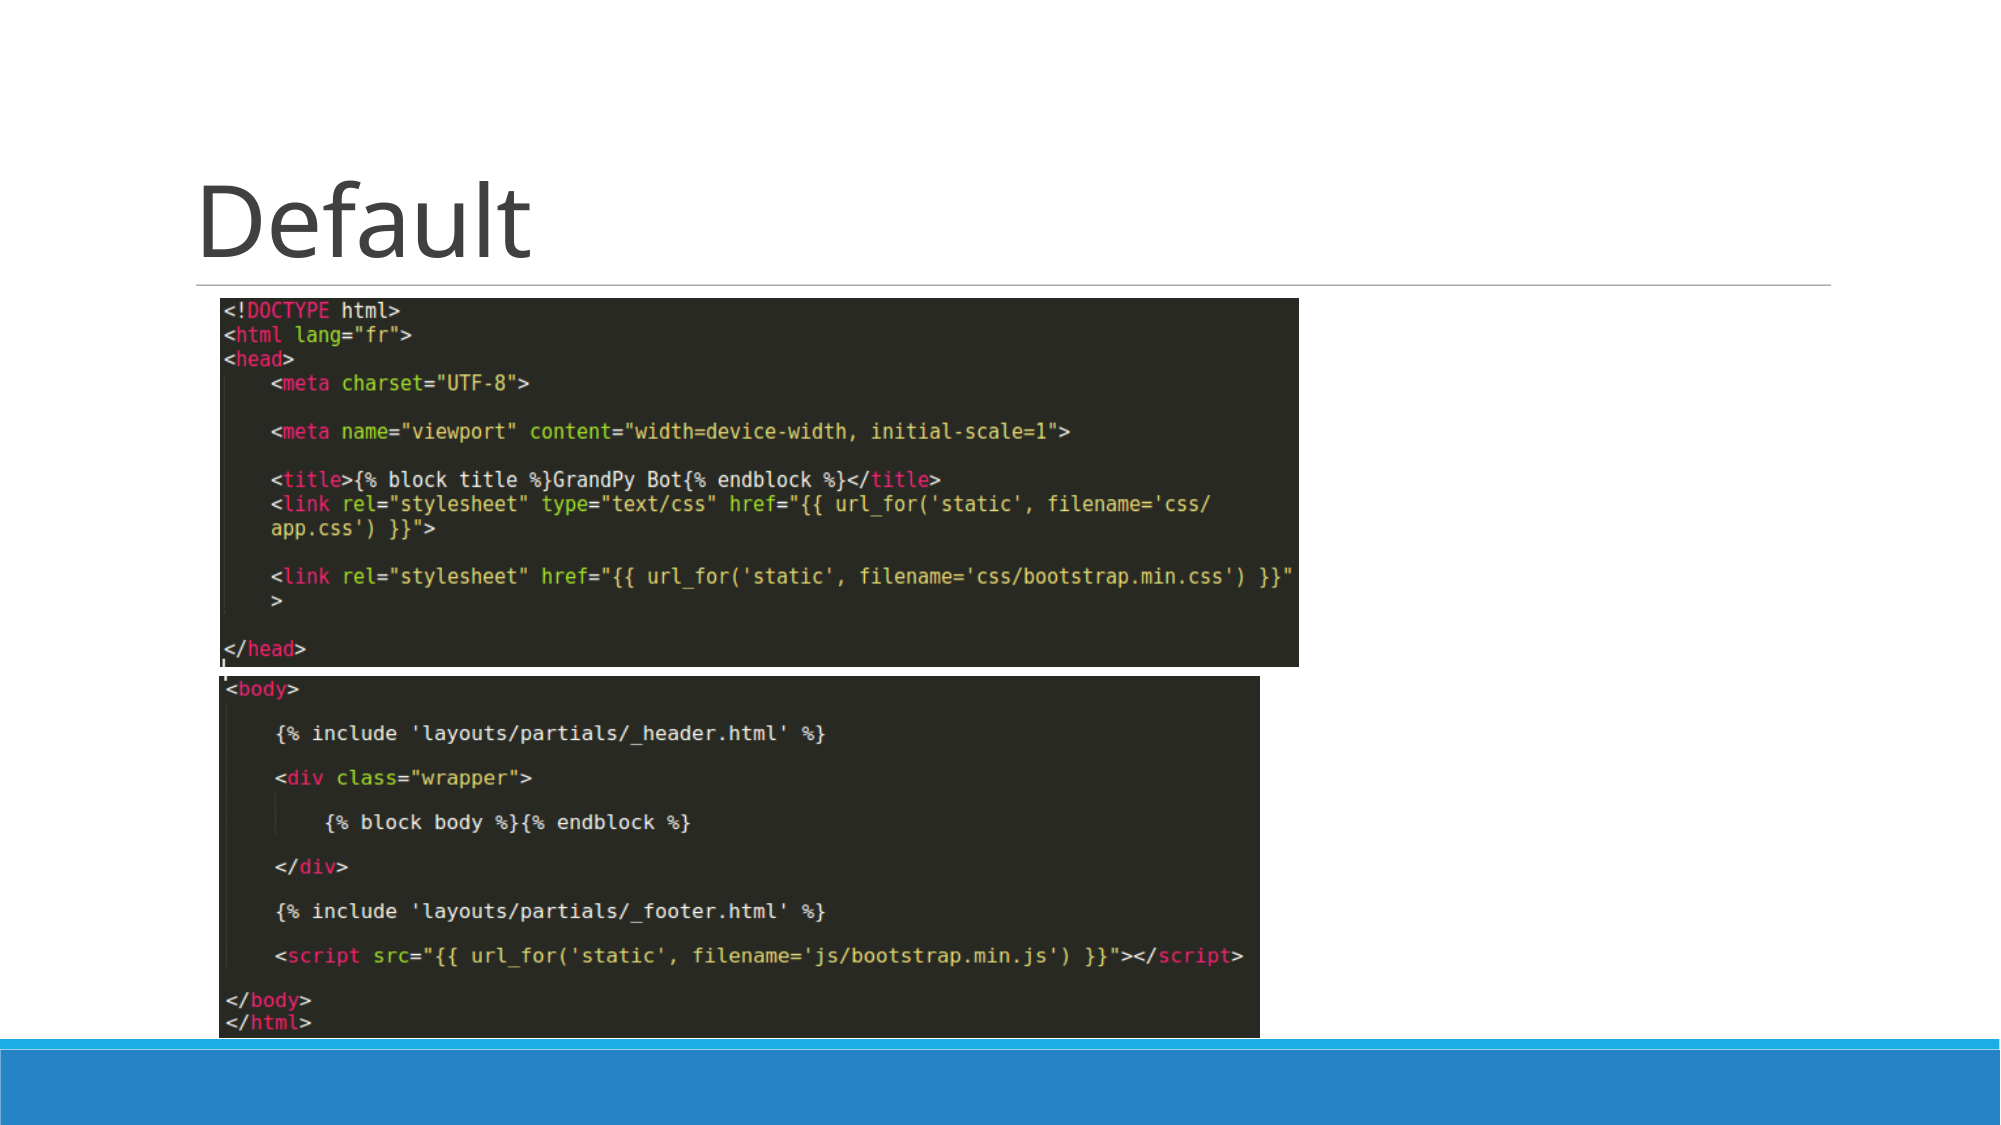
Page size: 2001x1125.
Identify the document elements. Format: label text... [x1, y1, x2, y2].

picture [220, 298, 1299, 667]
picture [219, 676, 1260, 1038]
text_box Default [180, 47, 1830, 285]
